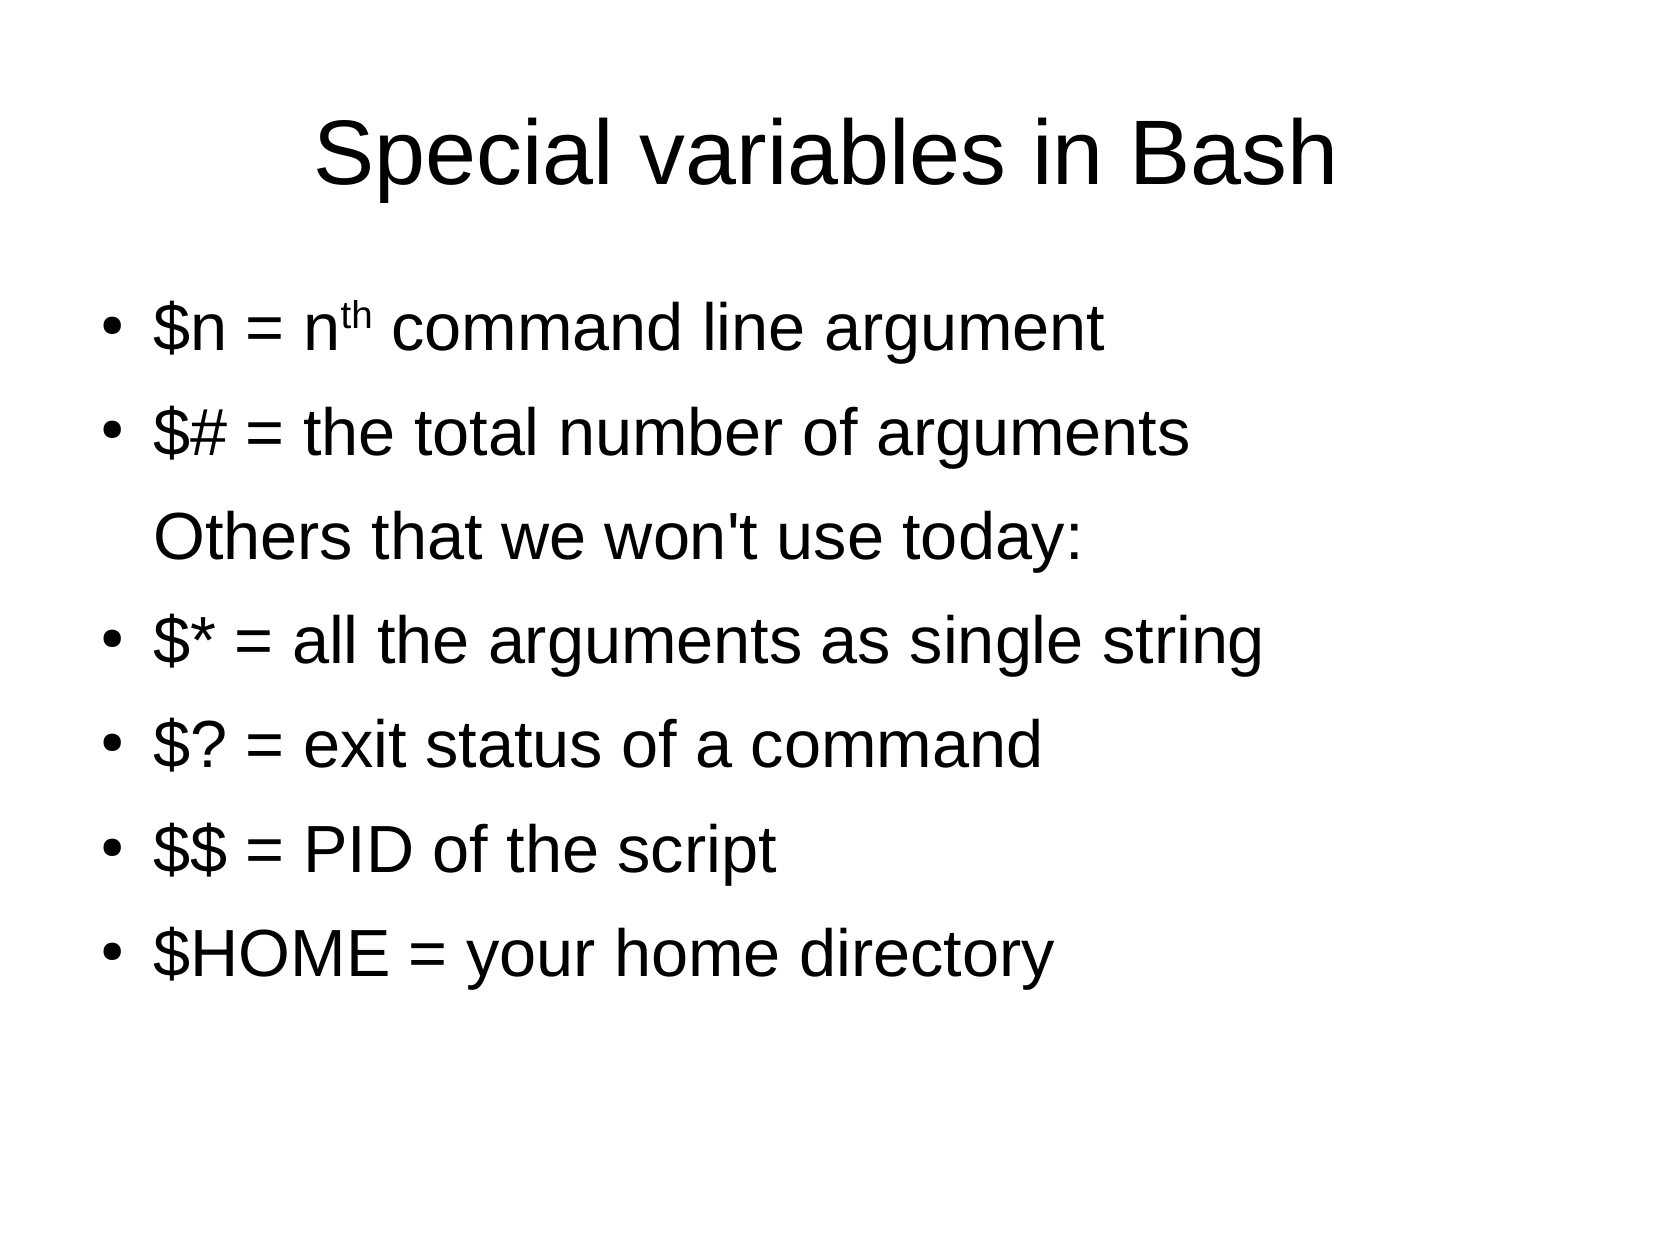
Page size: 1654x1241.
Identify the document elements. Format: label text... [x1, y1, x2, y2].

list $n = nth command line argument $# = the total number of arguments Others that we won't use today: $* = all the arguments as single string $? = exit status of a command $$ = PID of the script $HOME = your home directory [82, 290, 1571, 1010]
title Special variables in Bash [82, 49, 1571, 257]
